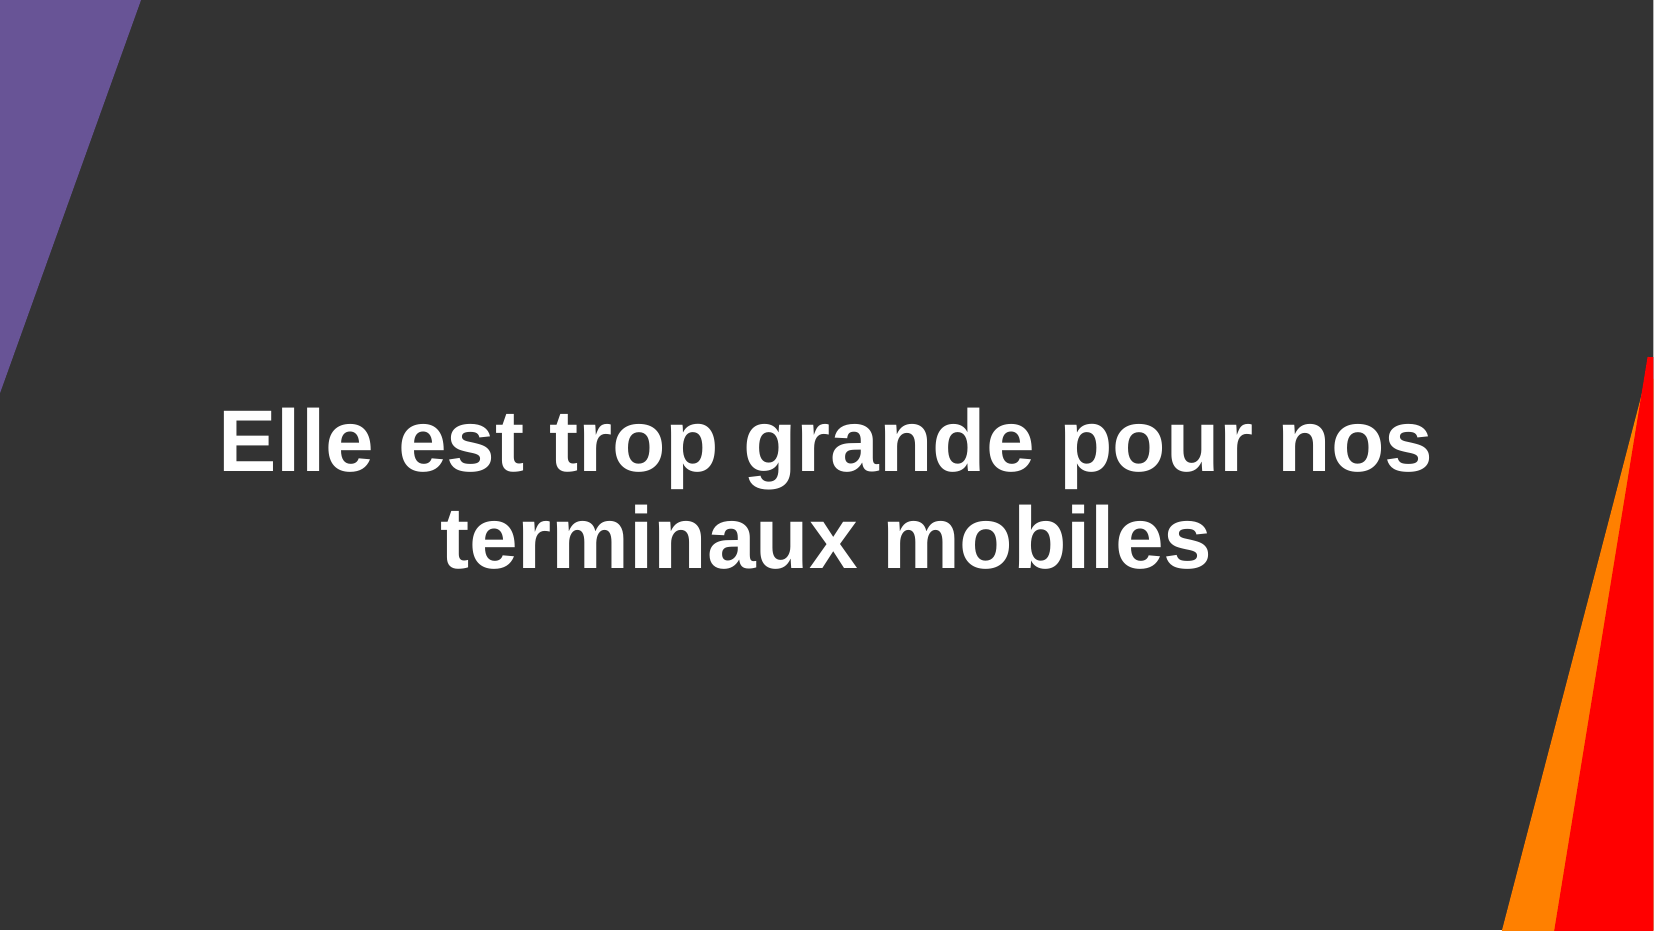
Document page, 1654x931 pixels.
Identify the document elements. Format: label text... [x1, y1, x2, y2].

text_box [1501, 356, 1654, 931]
title Elle est trop grande pour nos terminaux mobiles [31, 391, 1622, 588]
text_box [0, 0, 142, 394]
